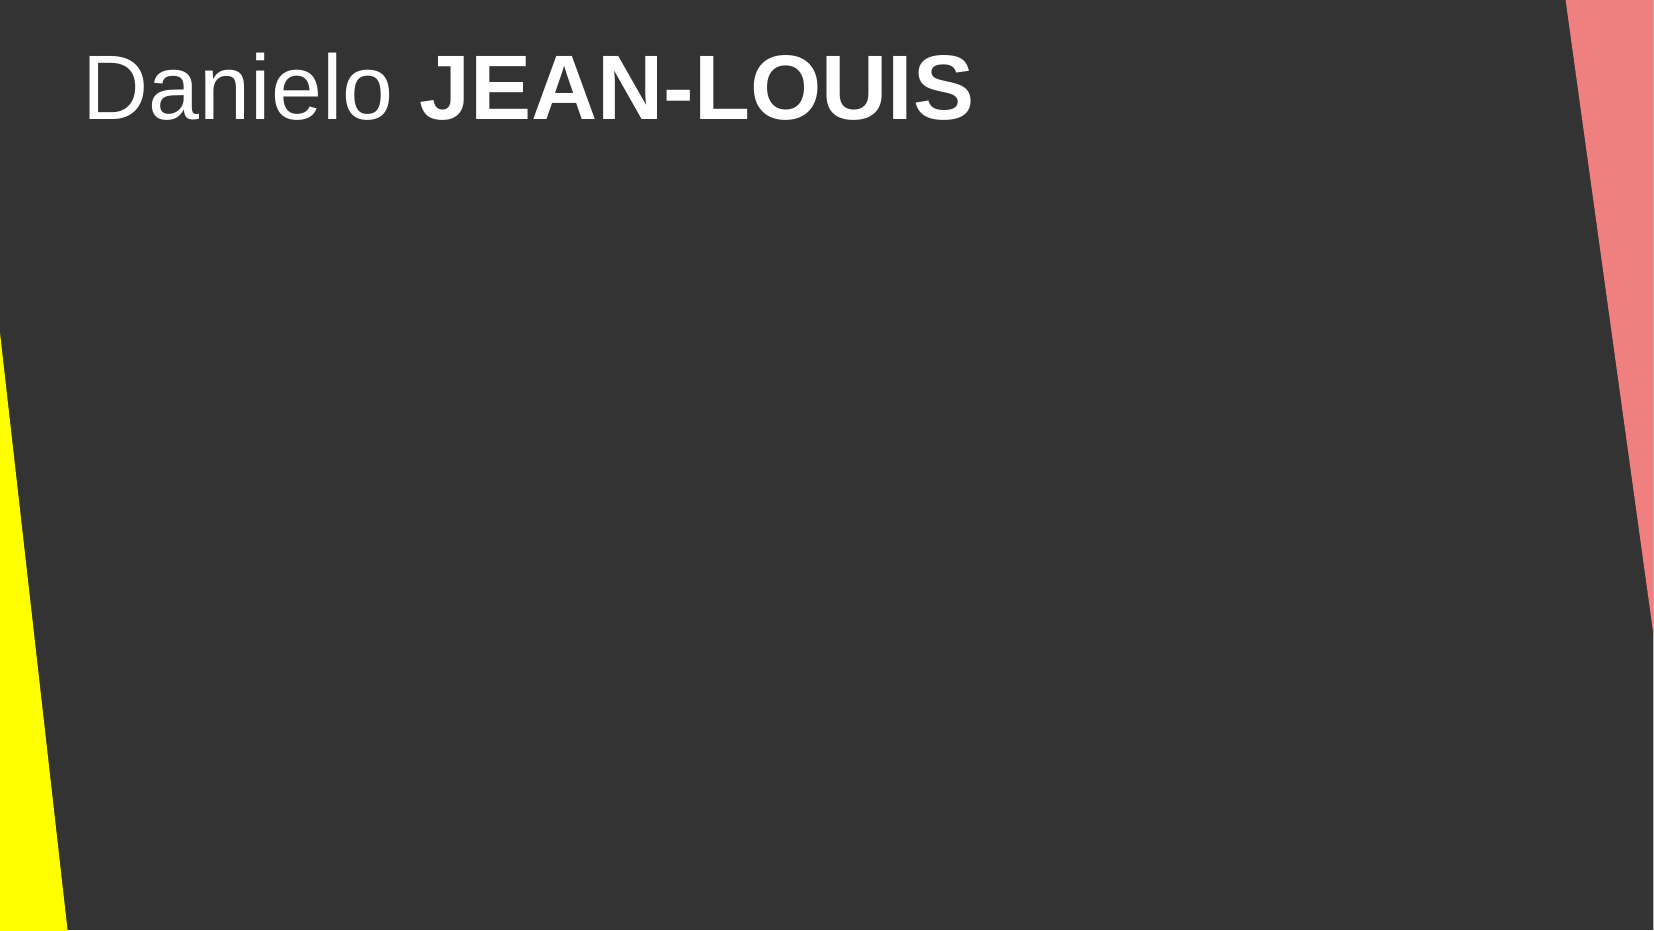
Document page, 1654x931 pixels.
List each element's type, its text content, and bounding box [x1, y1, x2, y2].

text_box [1565, 0, 1654, 639]
text_box Danielo JEAN-LOUIS [82, 36, 1571, 758]
text_box [0, 332, 68, 931]
